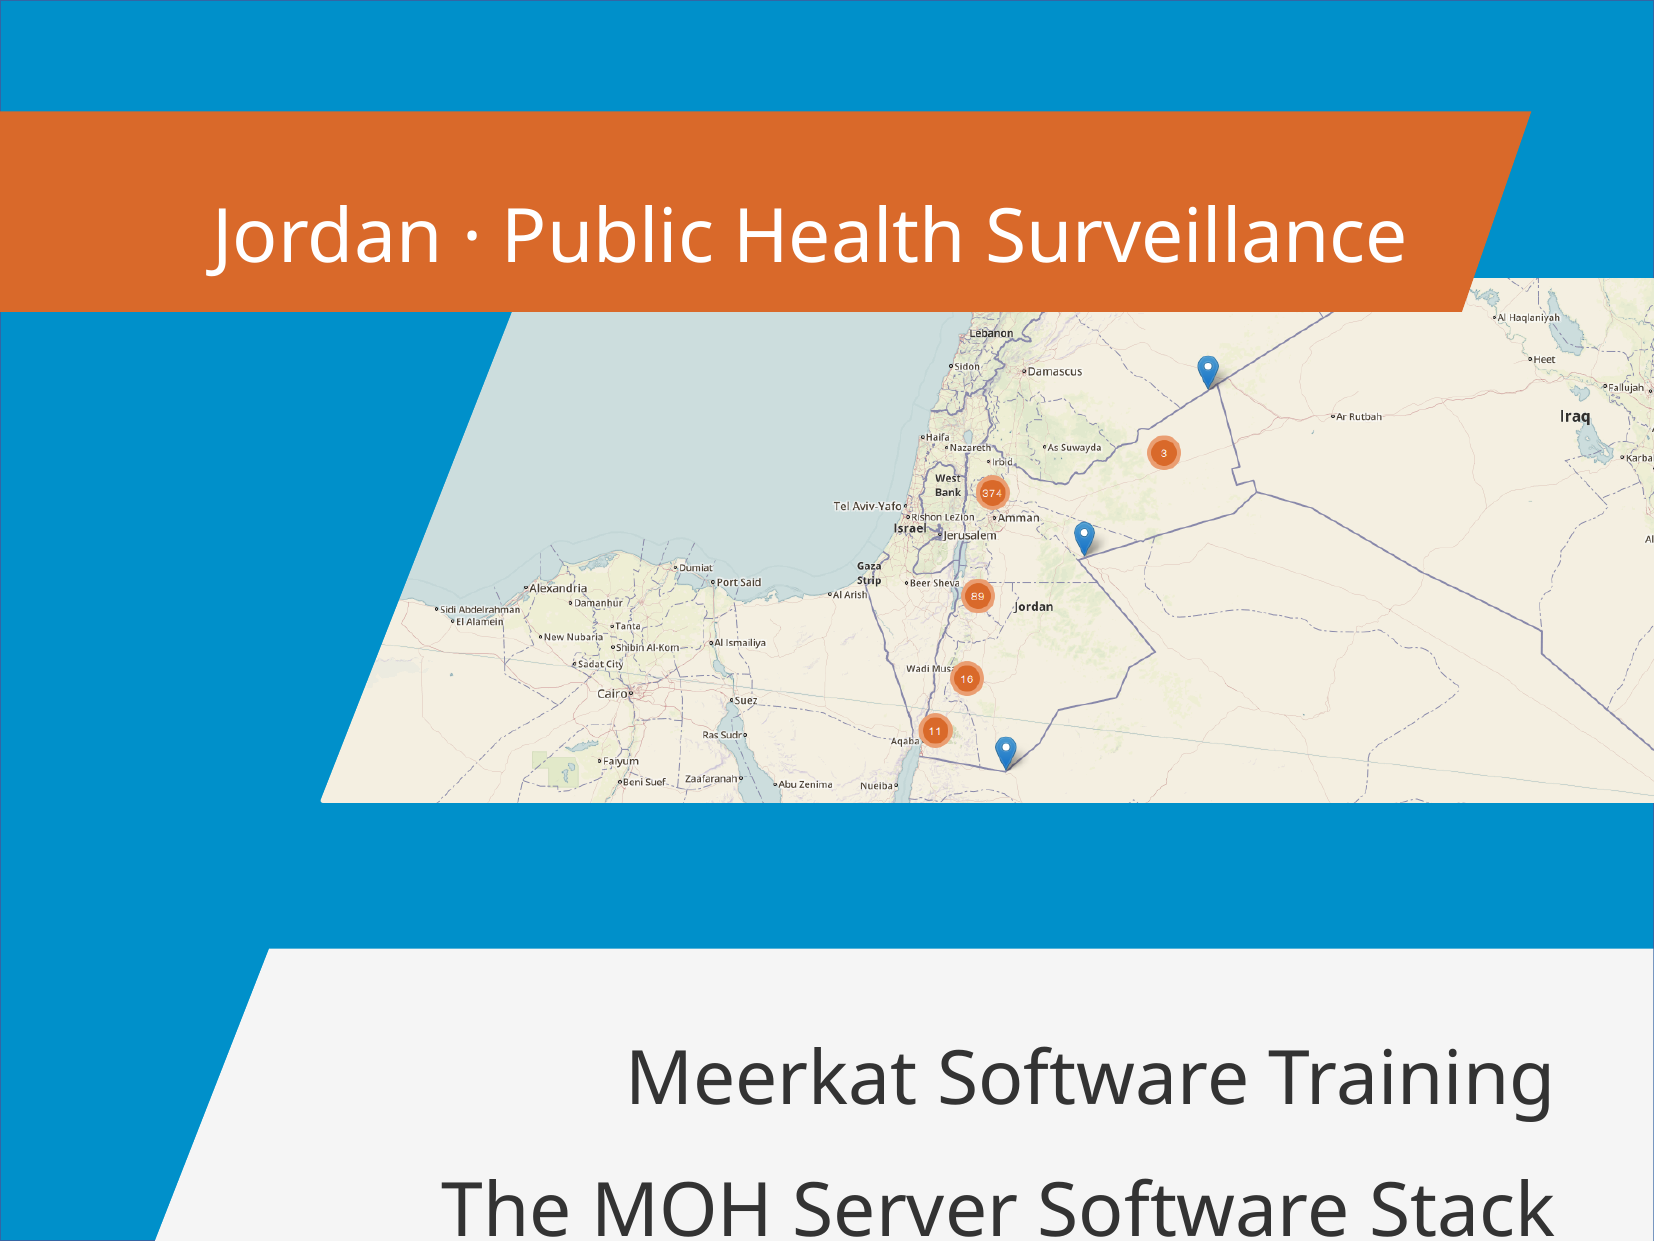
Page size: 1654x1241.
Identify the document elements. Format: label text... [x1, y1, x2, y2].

text_box [0, 0, 1654, 1241]
text_box Meerkat Software Training The MOH Server Software Stack [289, 1016, 1571, 1241]
text_box Jordan · Public Health Surveillance [197, 174, 1577, 340]
